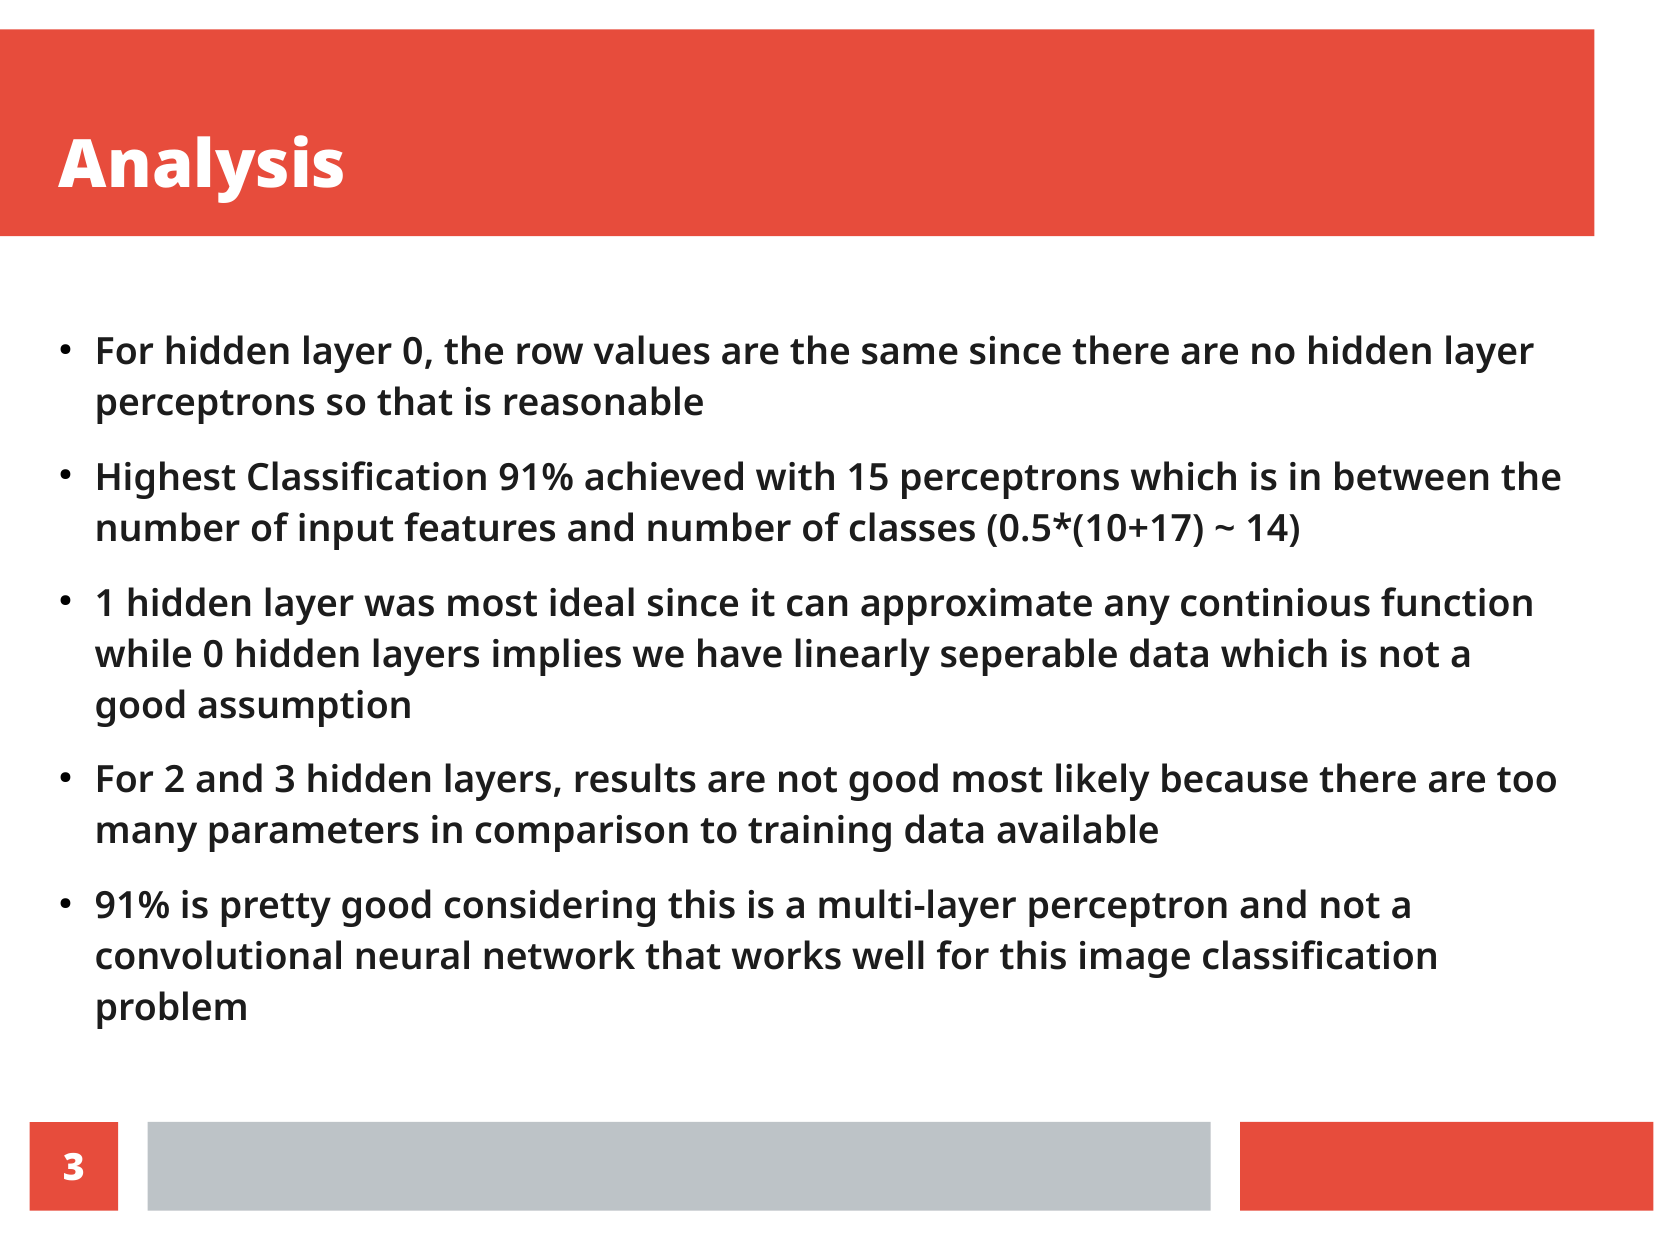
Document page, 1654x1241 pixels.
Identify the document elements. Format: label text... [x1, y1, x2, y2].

title Analysis [59, 59, 1595, 207]
list For hidden layer 0, the row values are the same since there are no hidden layer perceptrons so that is reasonable Highest Classification 91% achieved with 15 perceptrons which is in between the number of input features and number of classes (0.5*(10+17) ~ 14) 1 hidden layer was most ideal since it can approximate any continious function while 0 hidden layers implies we have linearly seperable data which is not a good assumption For 2 and 3 hidden layers, results are not good most likely because there are too many parameters in comparison to training data available 91% is pretty good considering this is a multi-layer perceptron and not a convolutional neural network that works well for this image classification problem [59, 324, 1565, 1093]
